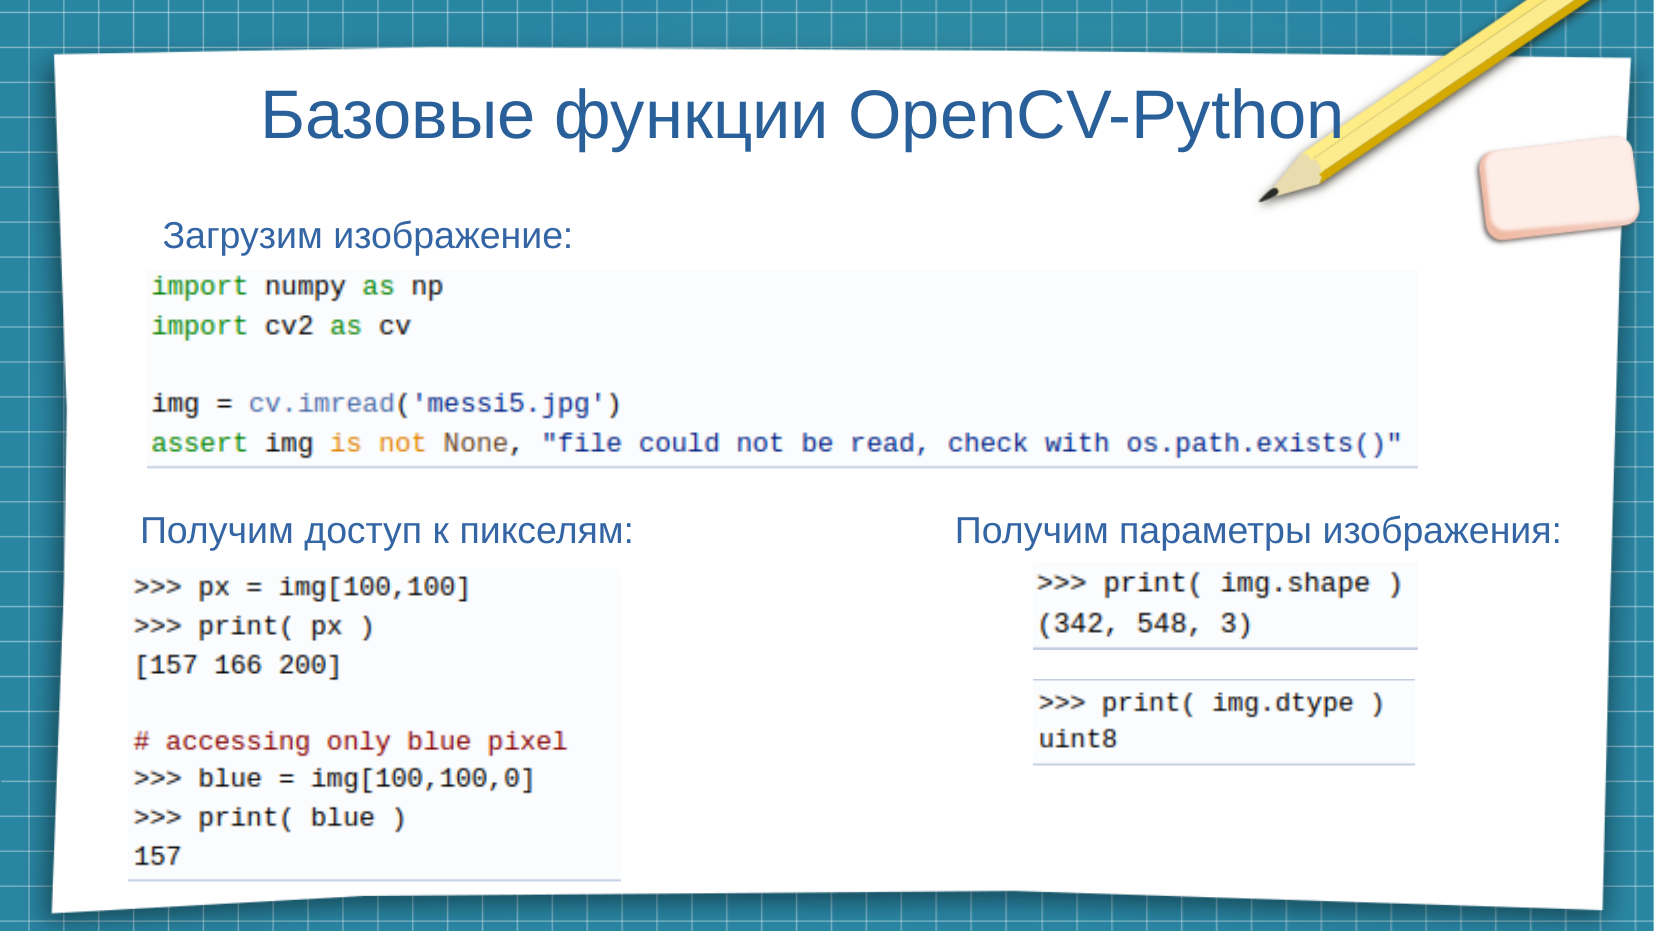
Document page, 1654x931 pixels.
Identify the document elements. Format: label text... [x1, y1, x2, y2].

text_box Загрузим изображение: [147, 206, 589, 270]
text_box Получим доступ к пикселям: [125, 501, 650, 601]
title Базовые функции OpenCV-Python [59, 37, 1548, 193]
text_box Получим параметры изображения: [940, 501, 1578, 559]
picture [0, 0, 1654, 931]
